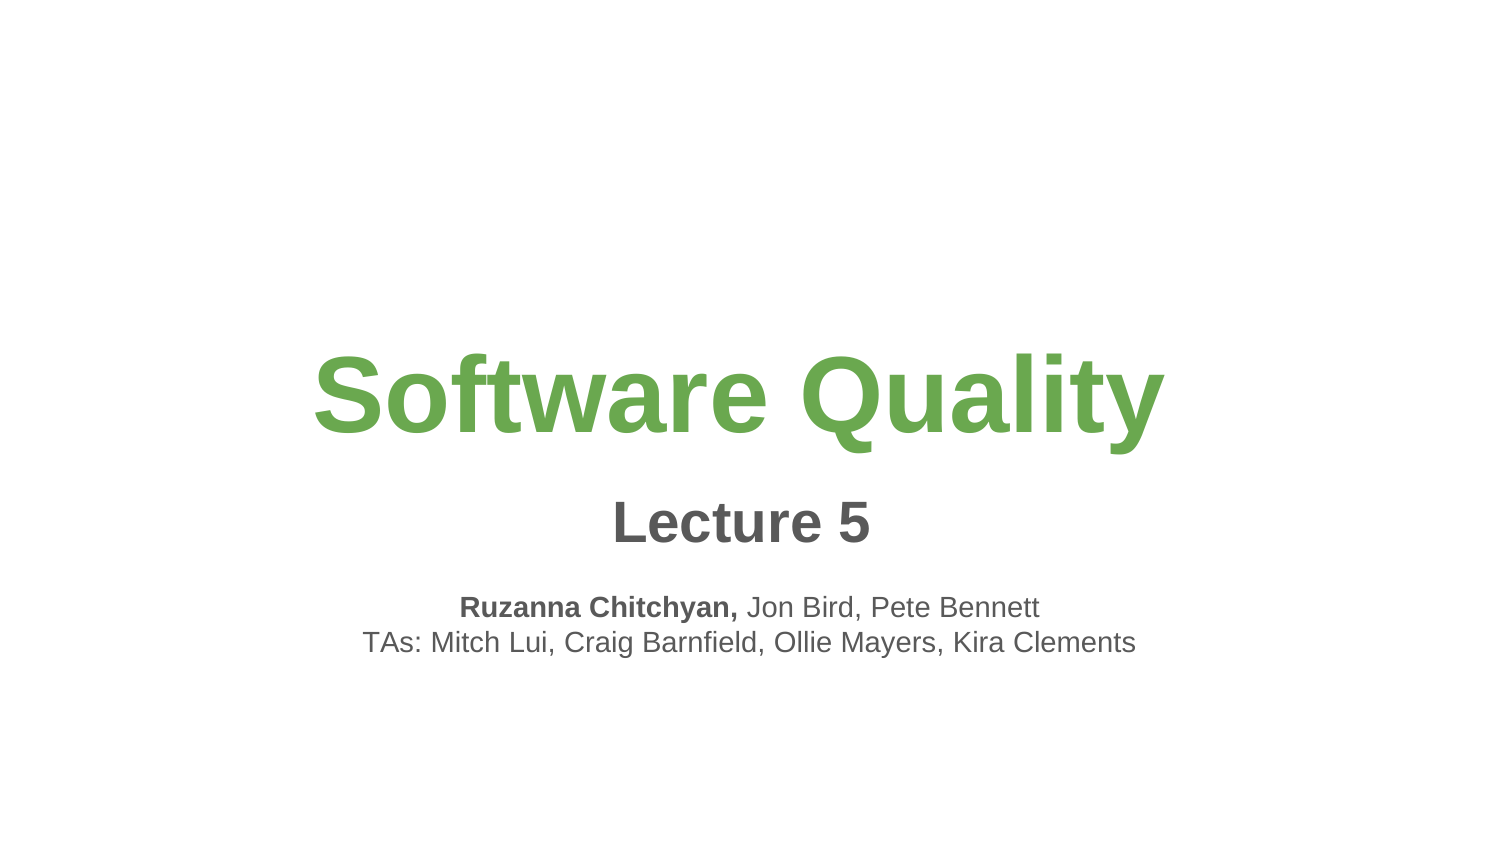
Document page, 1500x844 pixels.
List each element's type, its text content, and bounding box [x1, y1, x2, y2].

subtitle Lecture 5 Ruzanna Chitchyan, Jon Bird, Pete Bennett TAs: Mitch Lui, Craig Barnfield, Ollie Mayers, Kira Clements [51, 468, 1449, 711]
title Software Quality [40, 132, 1439, 470]
